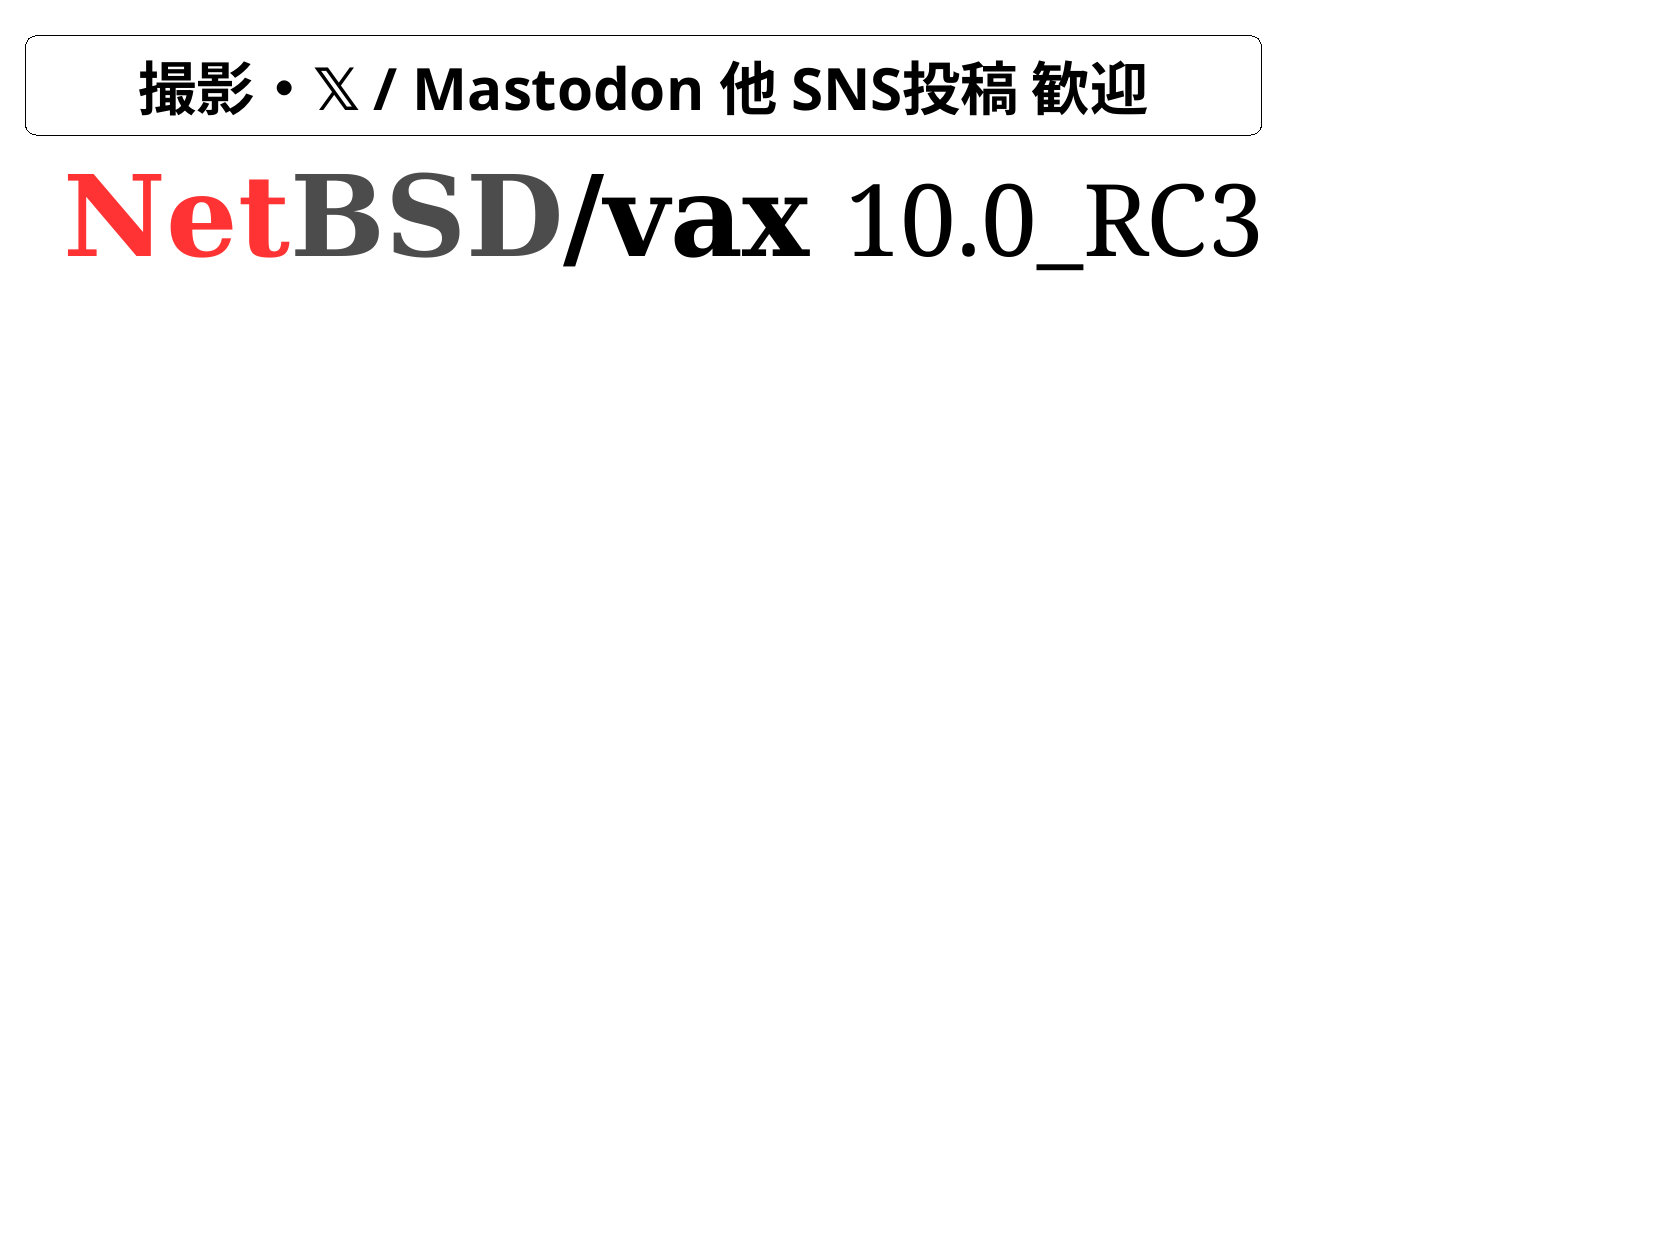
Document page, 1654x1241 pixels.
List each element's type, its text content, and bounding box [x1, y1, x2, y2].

text_box 撮影・𝕏 / Mastodon 他 SNS投稿 歓迎 [25, 35, 1262, 136]
text_box NetBSD/vax 10.0_RC3 [0, 141, 1335, 304]
